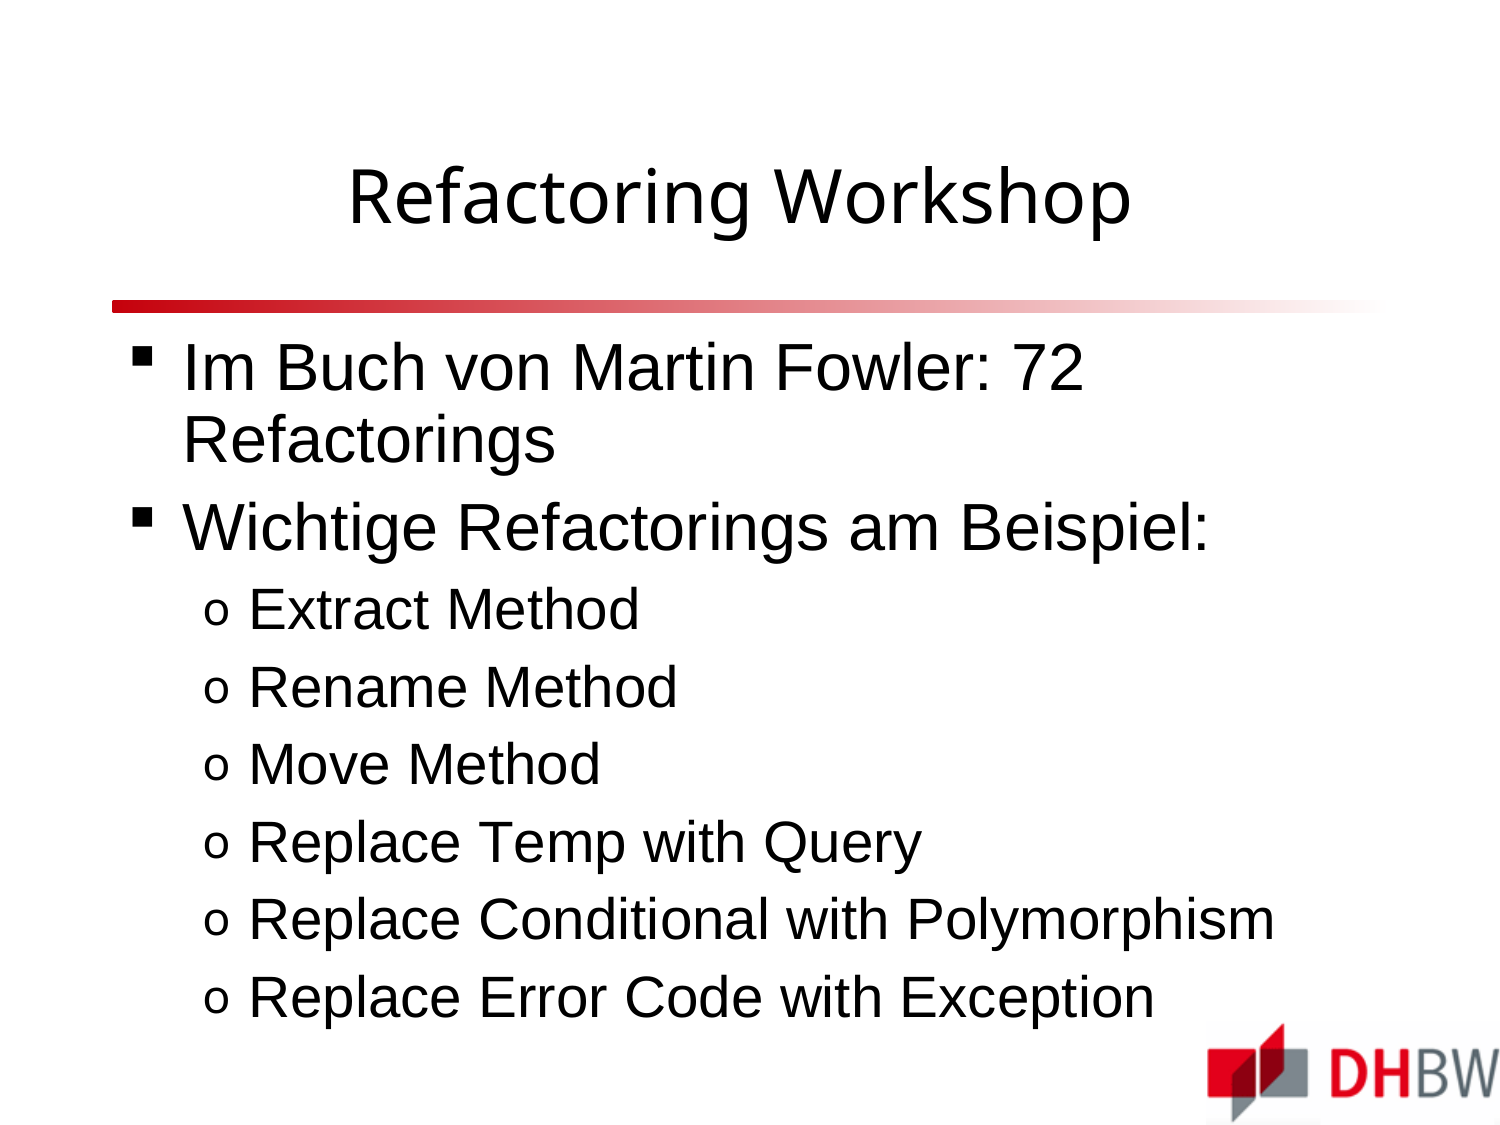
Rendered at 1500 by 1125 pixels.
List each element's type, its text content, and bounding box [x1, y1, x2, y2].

picture [1206, 1021, 1500, 1125]
title Refactoring Workshop [112, 99, 1388, 288]
list Im Buch von Martin Fowler: 72 Refactorings Wichtige Refactorings am Beispiel: Extract Method Rename Method Move Method Replace Temp with Query Replace Conditional with Polymorphism Replace Error Code with Exception [112, 324, 1388, 1101]
